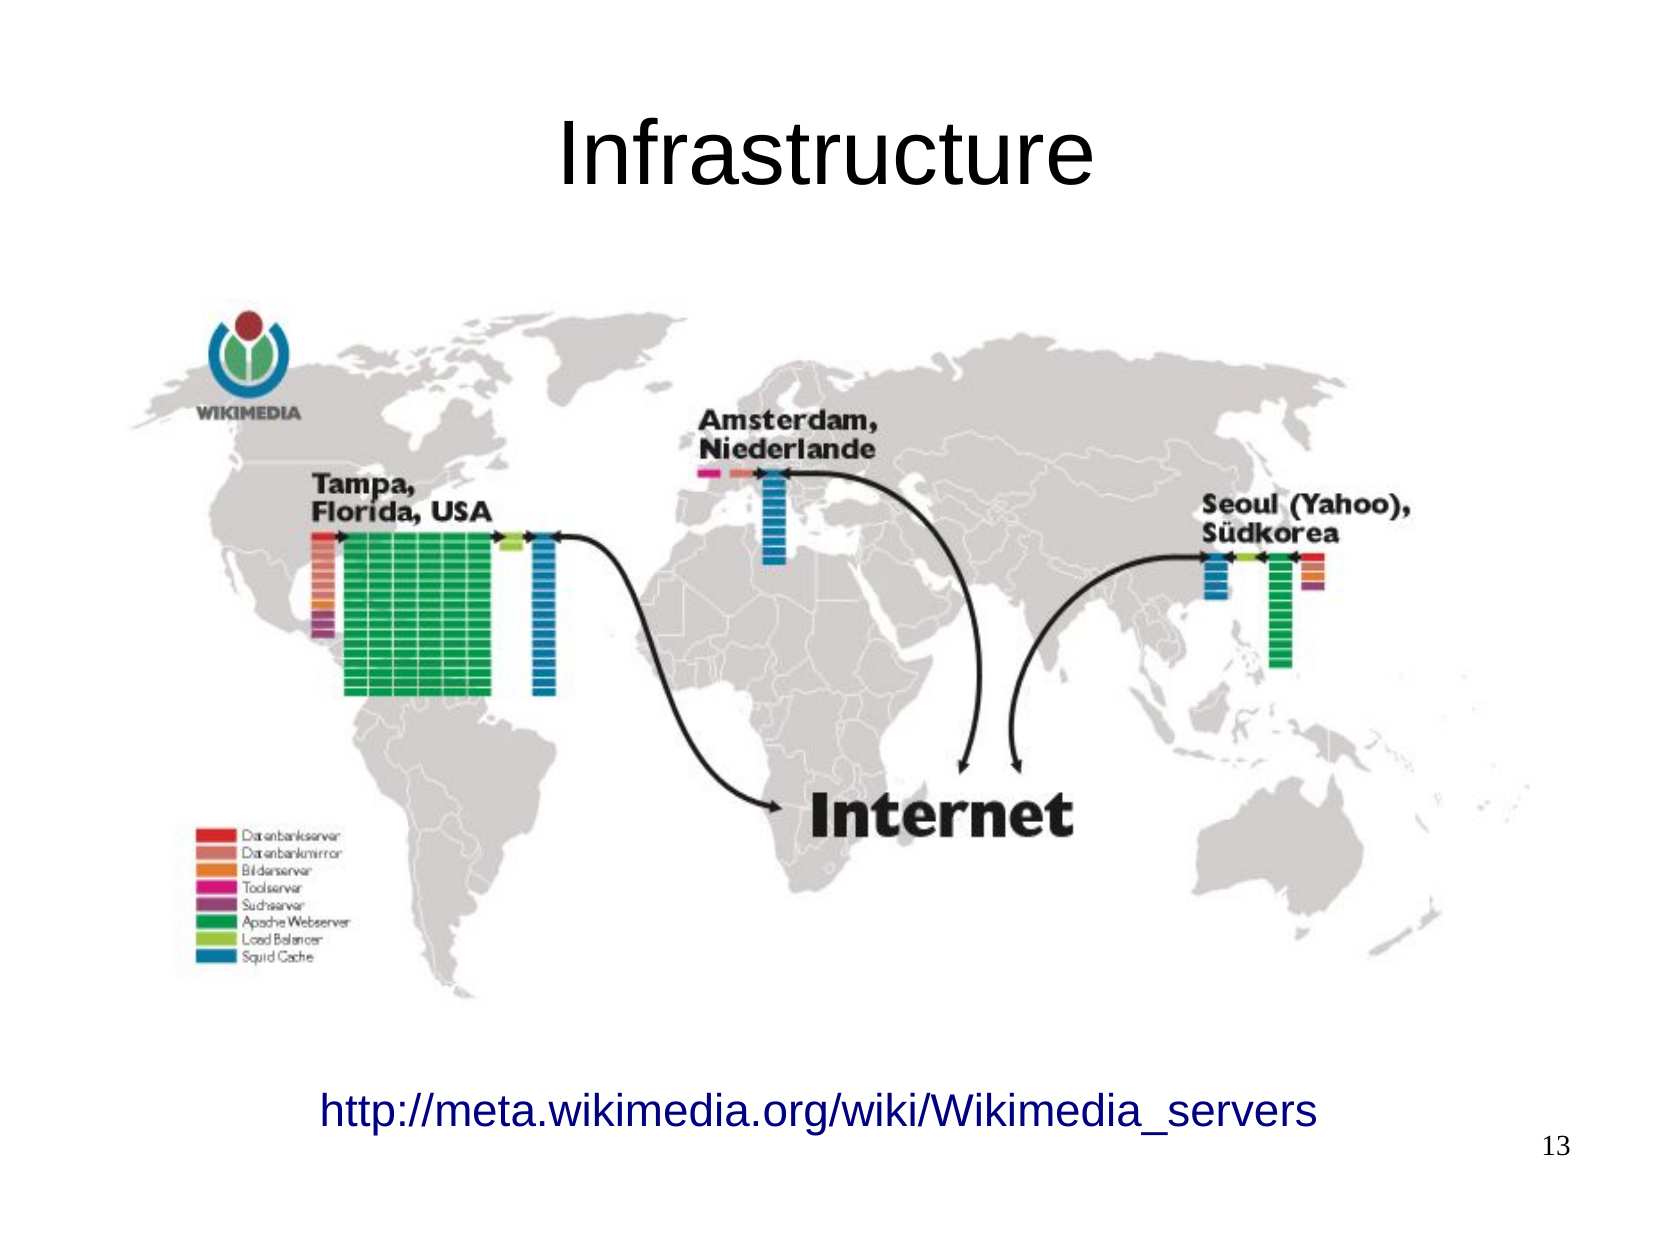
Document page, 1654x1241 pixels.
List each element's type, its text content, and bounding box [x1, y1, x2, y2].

title Infrastructure [82, 56, 1571, 250]
text_box http://meta.wikimedia.org/wiki/Wikimedia_servers [31, 1077, 1607, 1144]
picture [118, 299, 1544, 1013]
